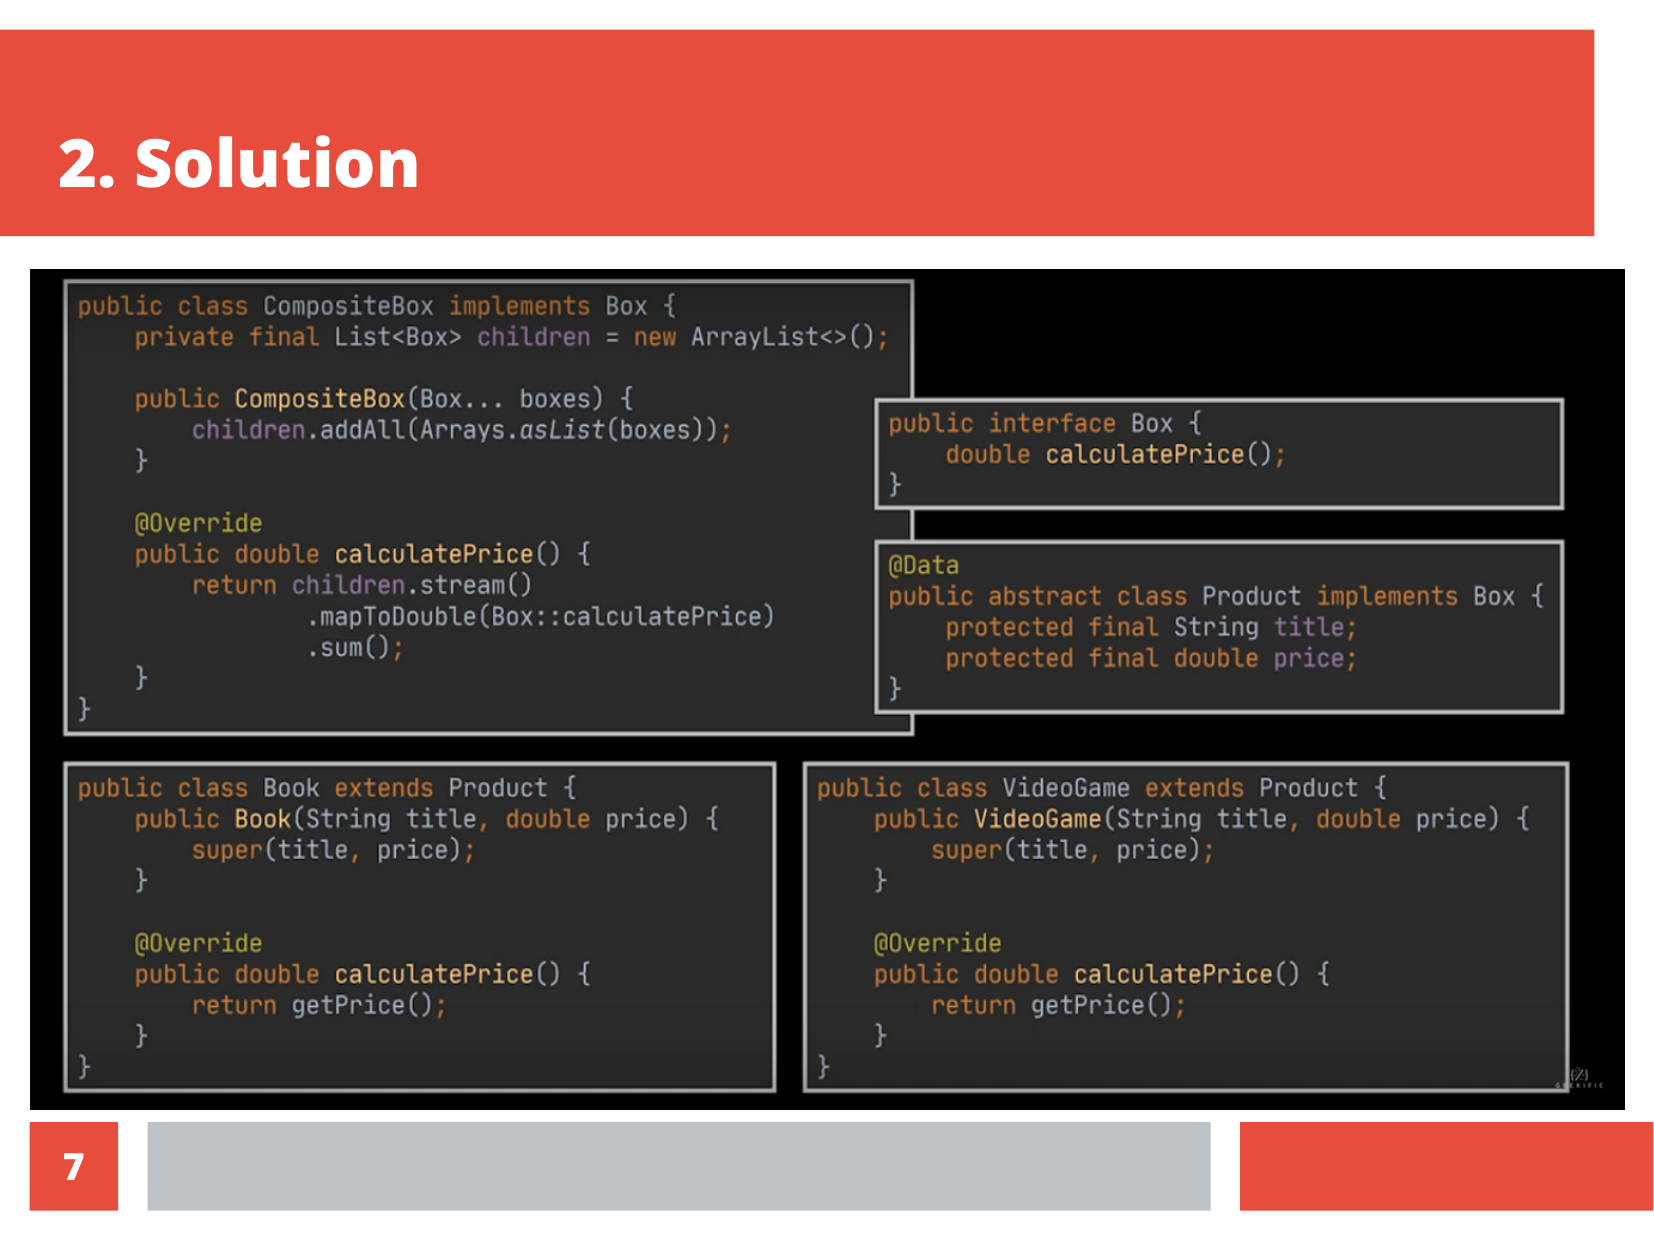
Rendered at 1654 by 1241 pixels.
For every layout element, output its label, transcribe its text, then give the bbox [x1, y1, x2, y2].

picture [30, 269, 1625, 1111]
title 2. Solution [59, 59, 1595, 207]
